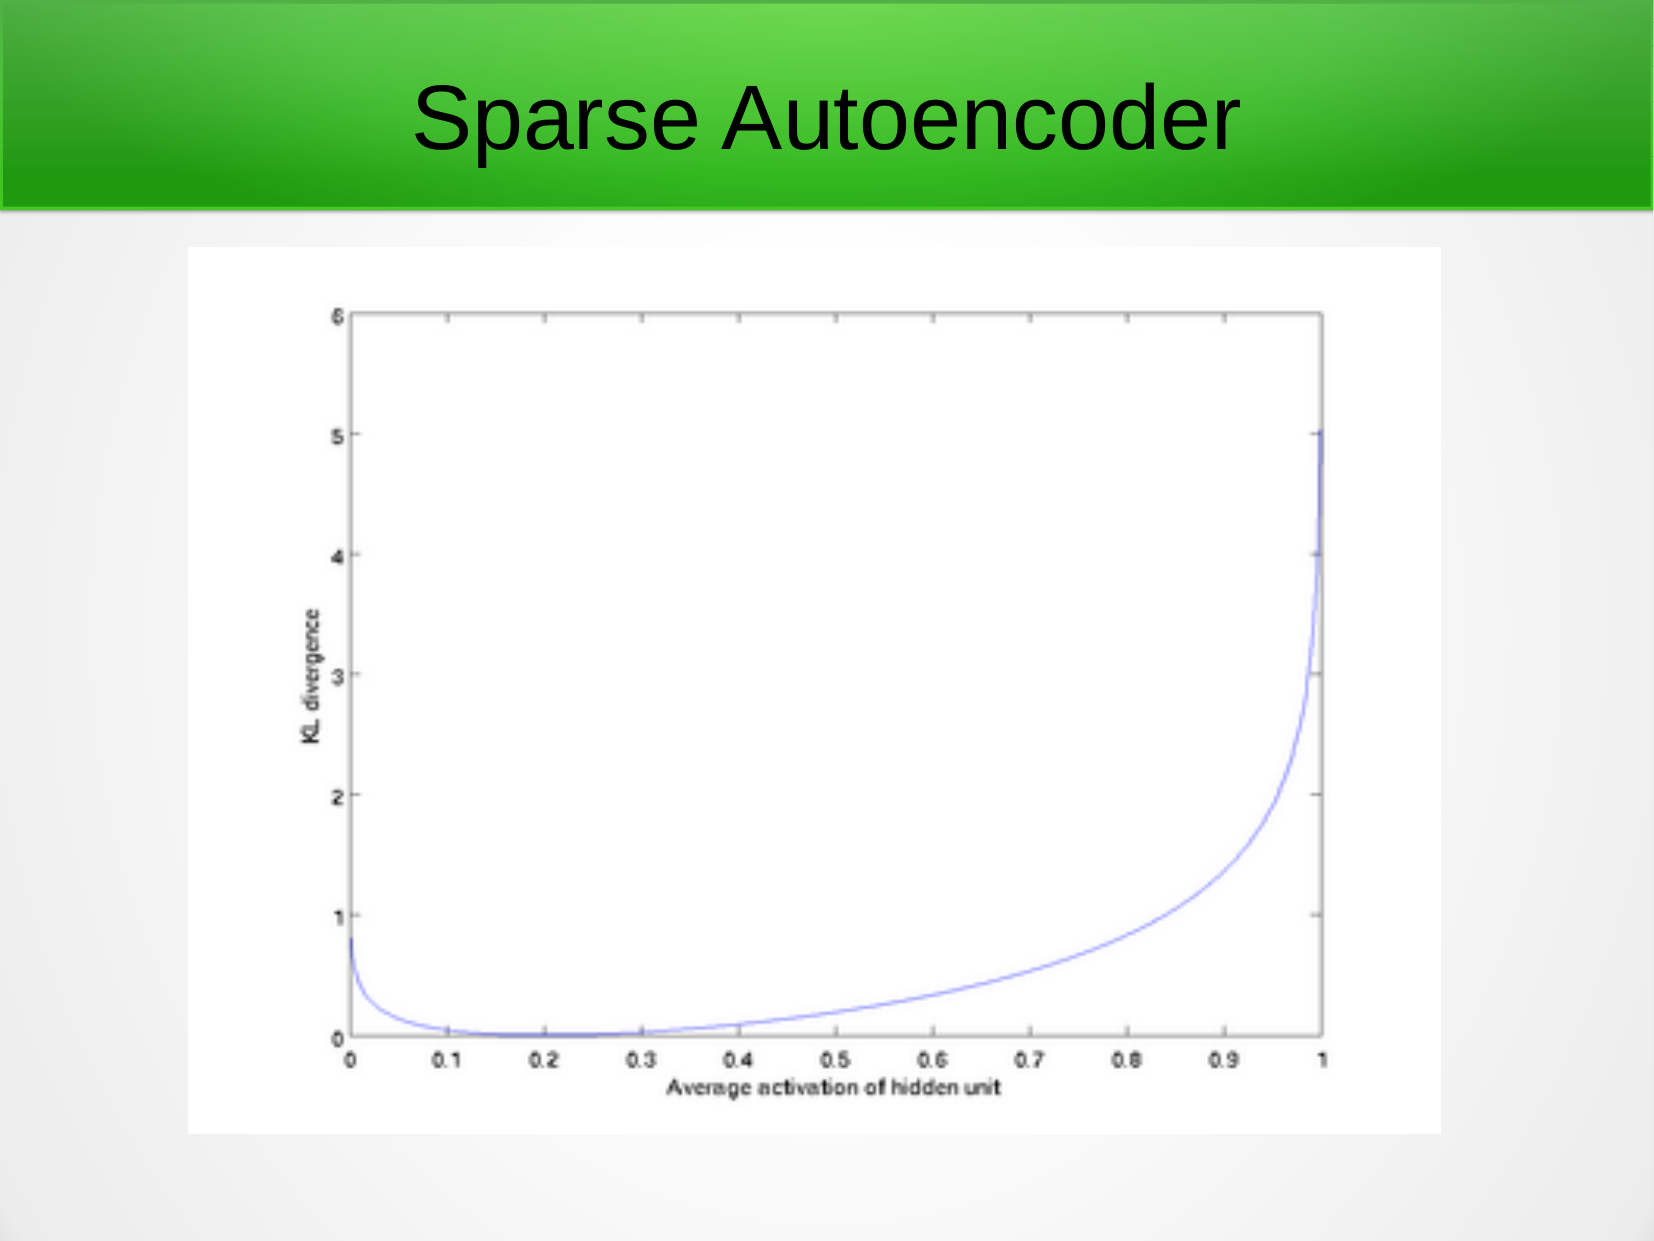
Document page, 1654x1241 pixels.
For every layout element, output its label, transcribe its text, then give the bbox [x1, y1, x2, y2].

title Sparse Autoencoder [82, 47, 1571, 189]
picture [188, 247, 1441, 1134]
